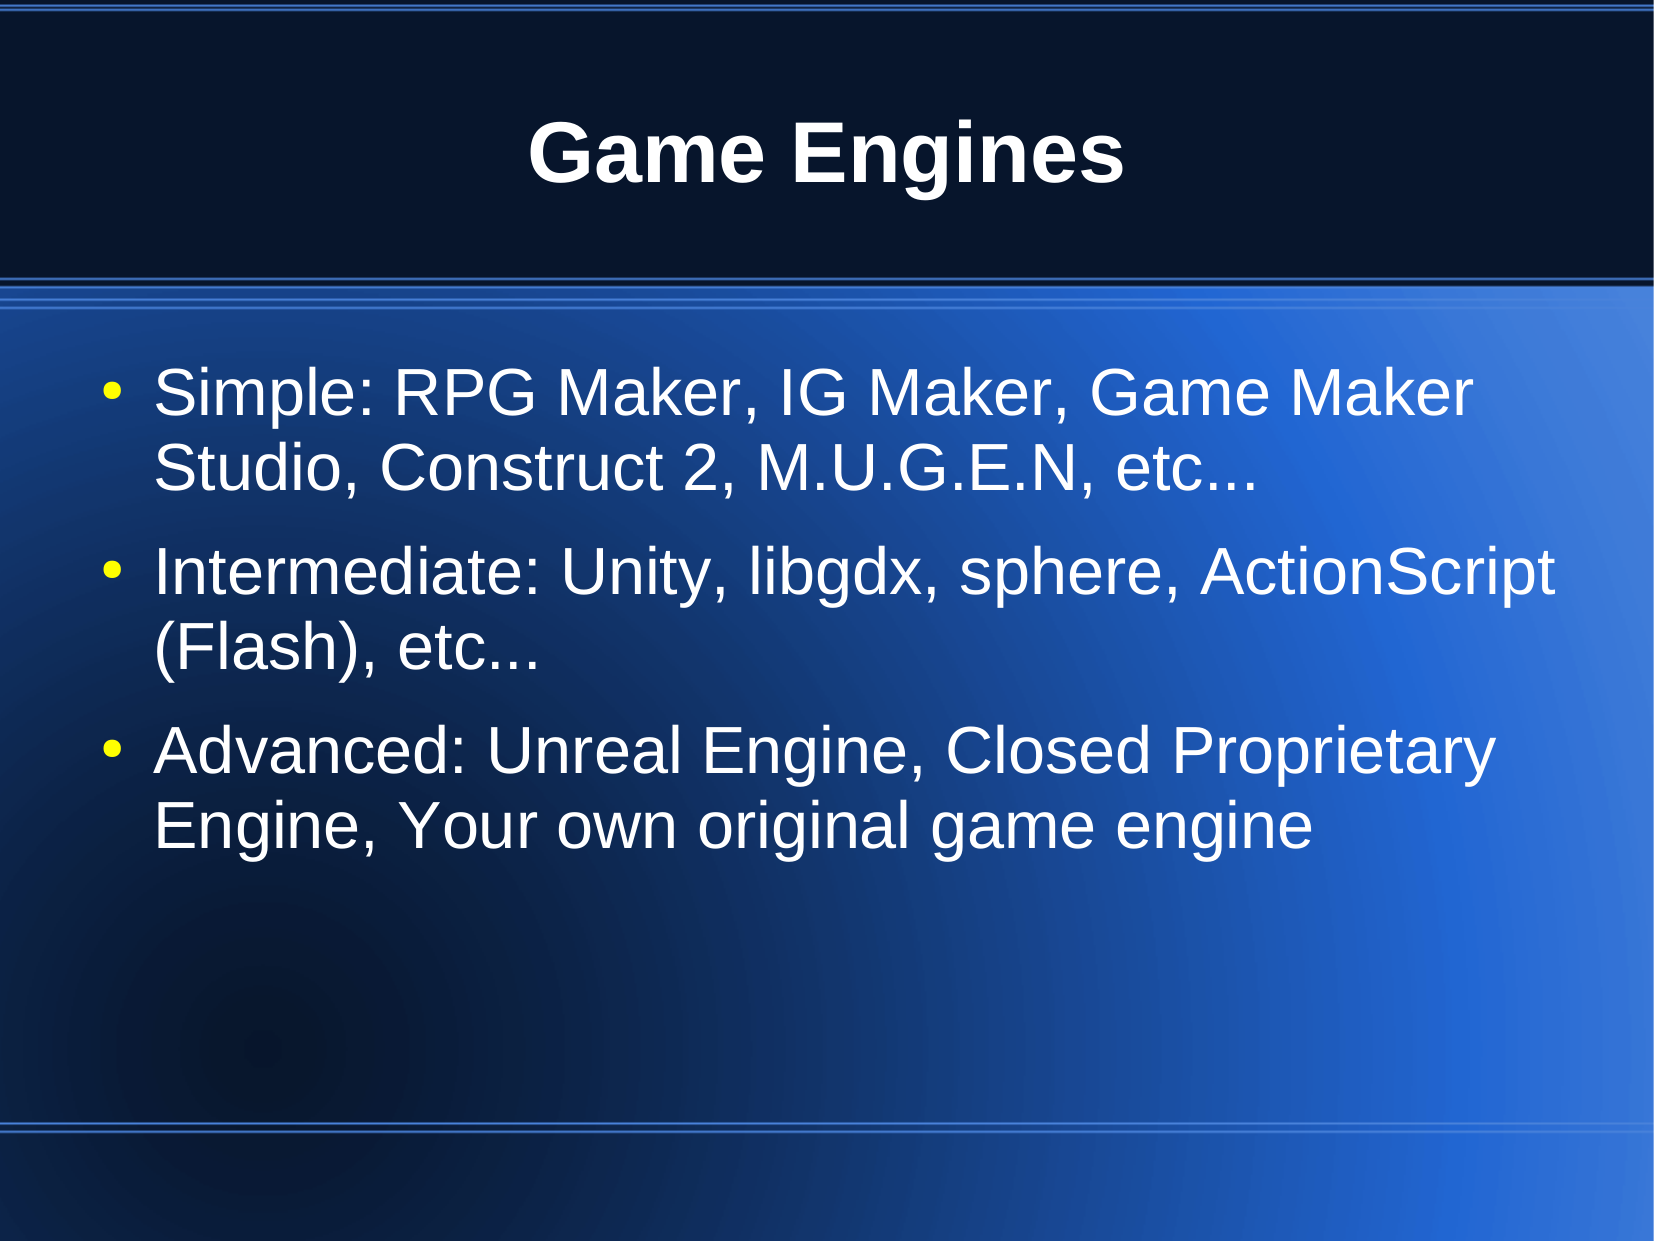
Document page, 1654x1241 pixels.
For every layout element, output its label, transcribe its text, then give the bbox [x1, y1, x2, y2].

picture [0, 0, 1654, 1241]
title Game Engines [82, 49, 1571, 257]
list Simple: RPG Maker, IG Maker, Game Maker Studio, Construct 2, M.U.G.E.N, etc... Intermediate: Unity, libgdx, sphere, ActionScript (Flash), etc... Advanced: Unreal Engine, Closed Proprietary Engine, Your own original game engine [82, 355, 1571, 1058]
